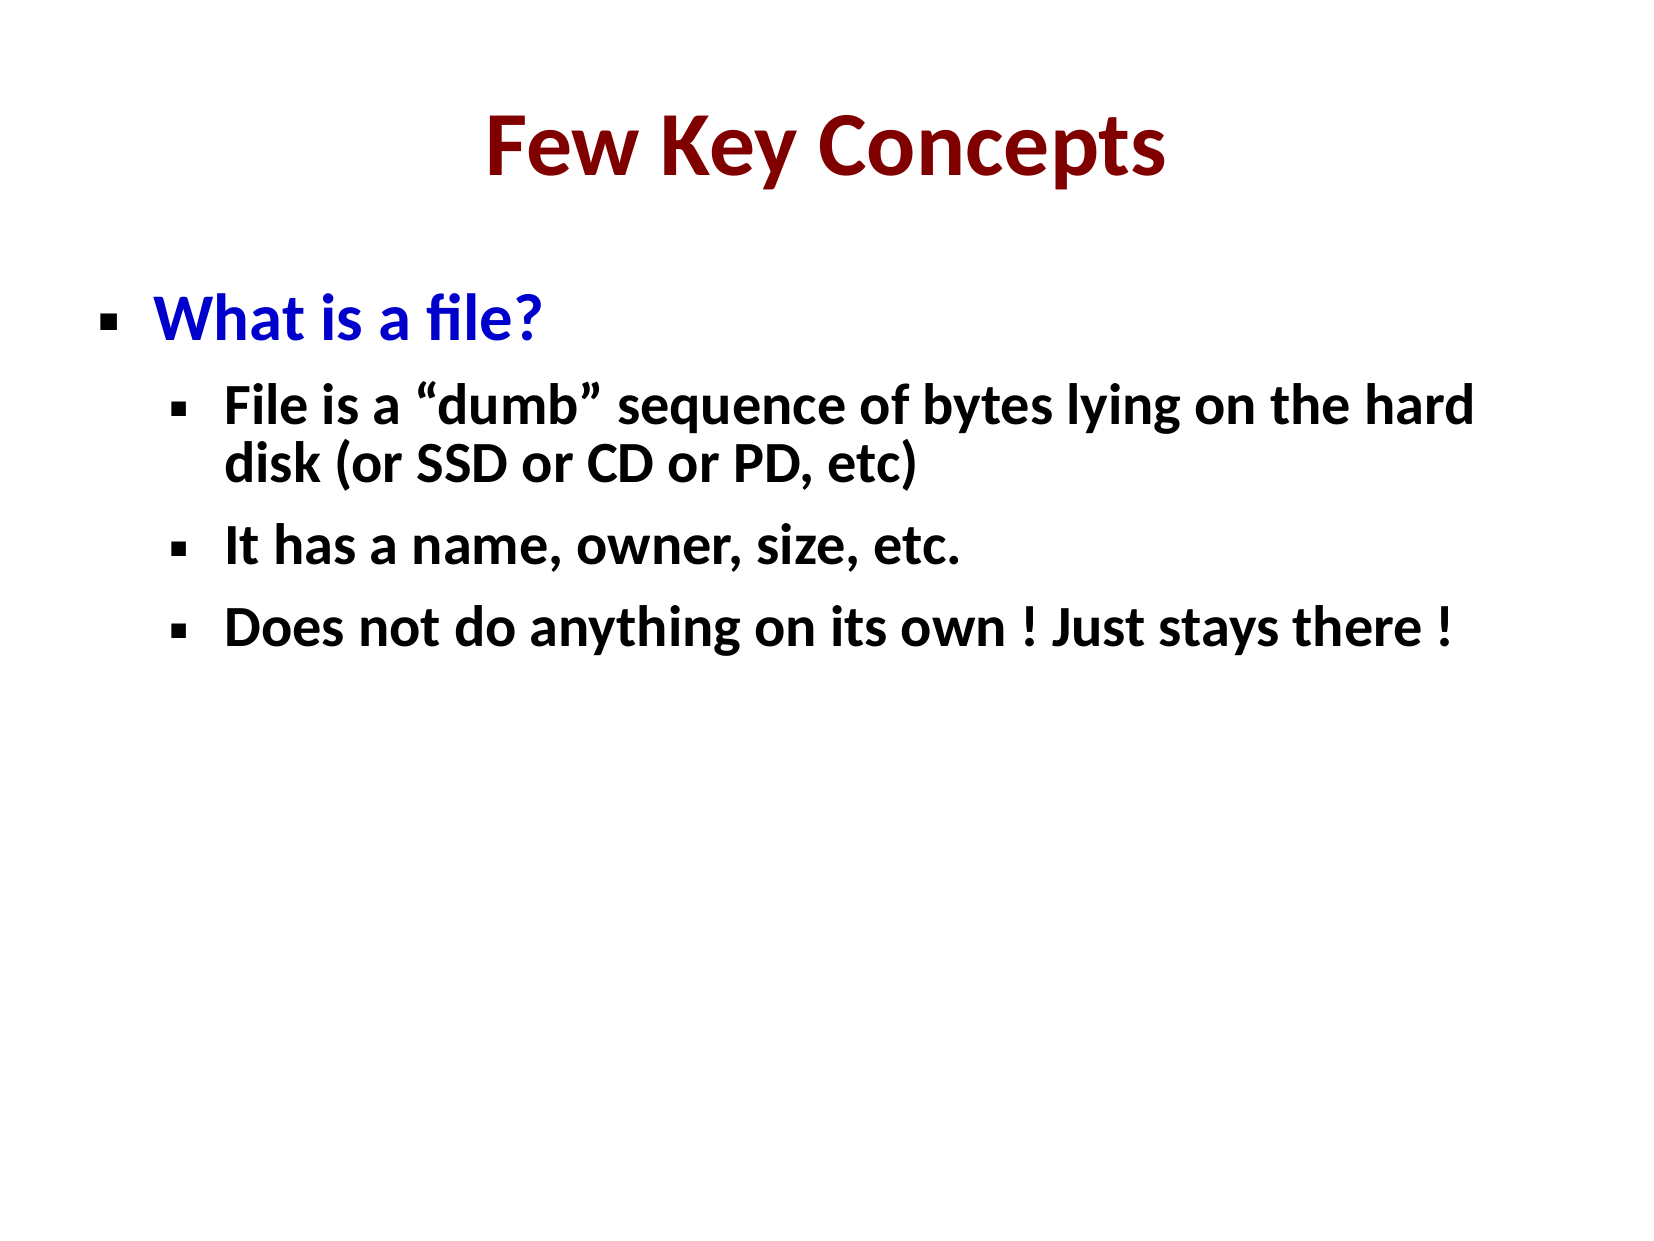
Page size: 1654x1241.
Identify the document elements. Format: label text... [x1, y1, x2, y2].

title Few Key Concepts [82, 49, 1571, 257]
list What is a file? File is a “dumb” sequence of bytes lying on the hard disk (or SSD or CD or PD, etc) It has a name, owner, size, etc. Does not do anything on its own ! Just stays there ! [82, 290, 1571, 1010]
